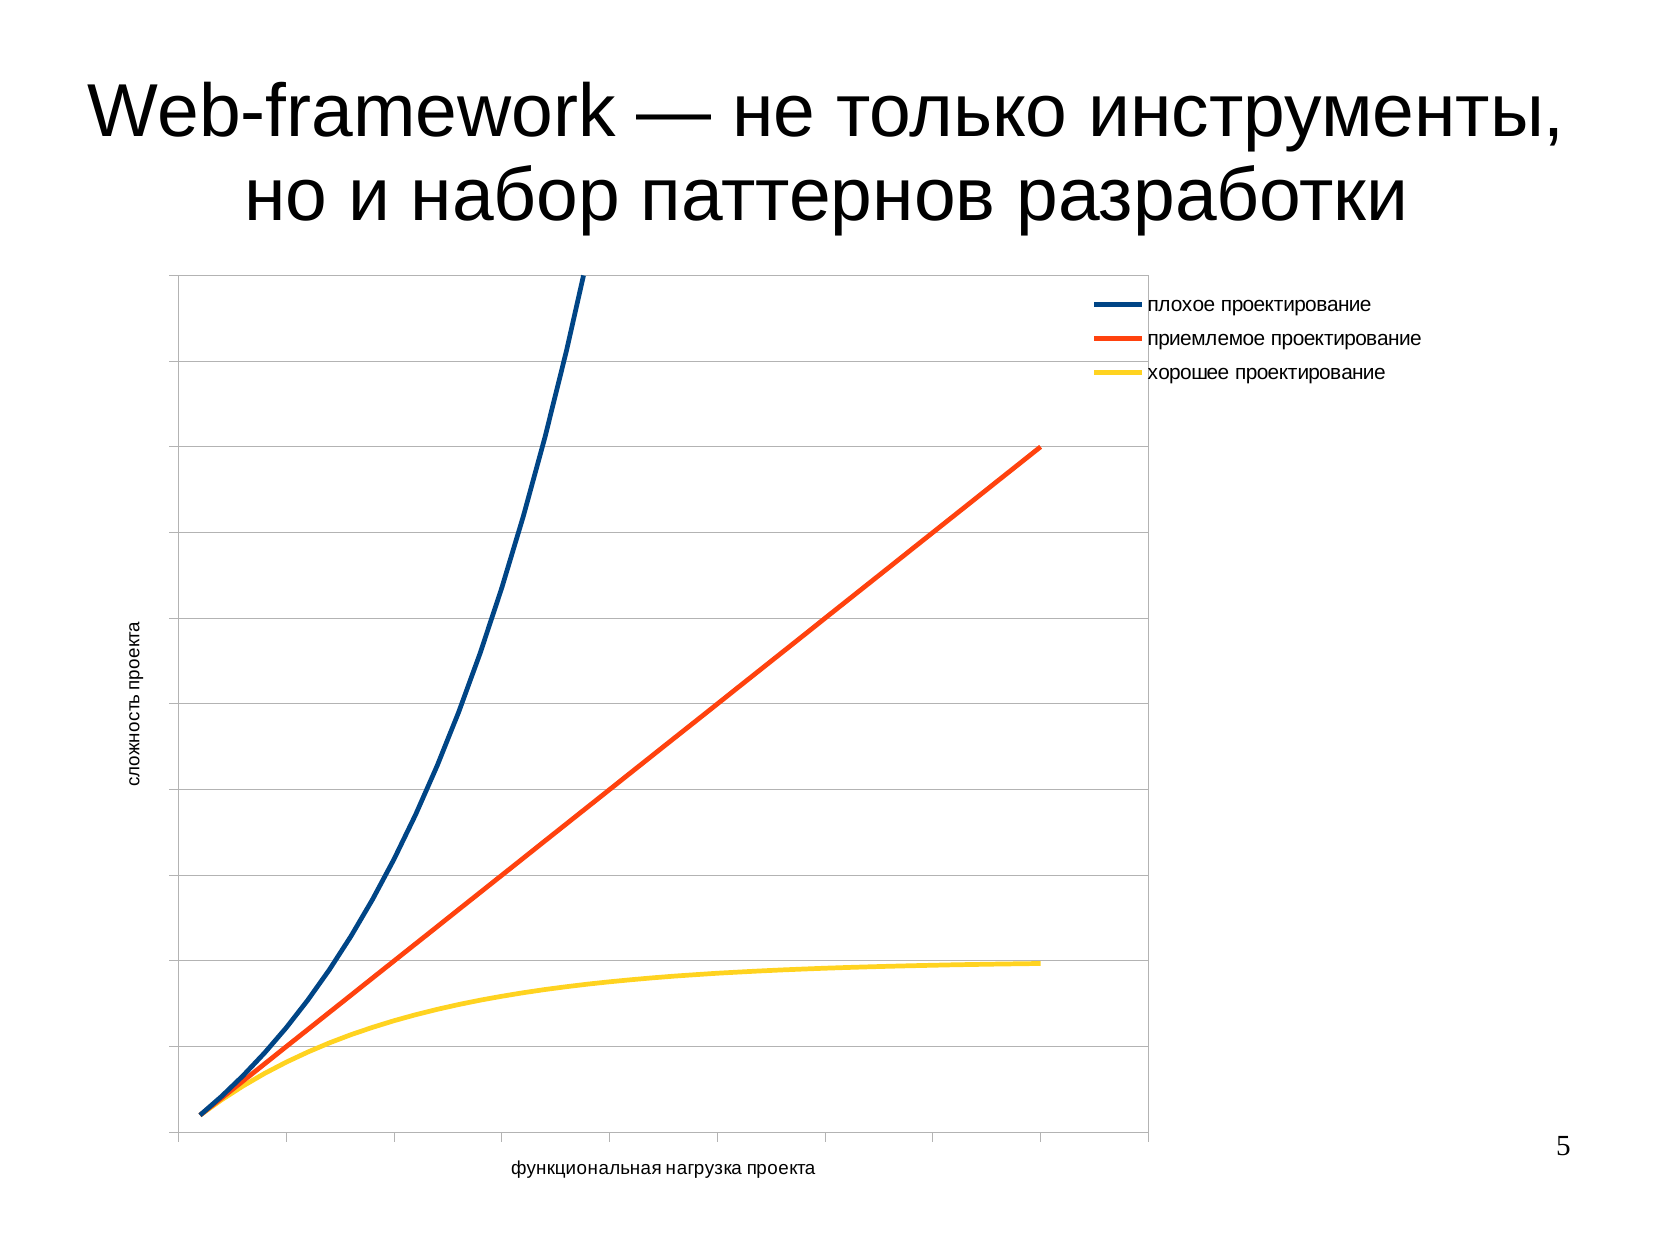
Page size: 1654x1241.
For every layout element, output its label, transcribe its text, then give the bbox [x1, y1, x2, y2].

chart [90, 256, 1531, 1210]
title Web-framework — не только инструменты, но и набор паттернов разработки [82, 49, 1571, 257]
